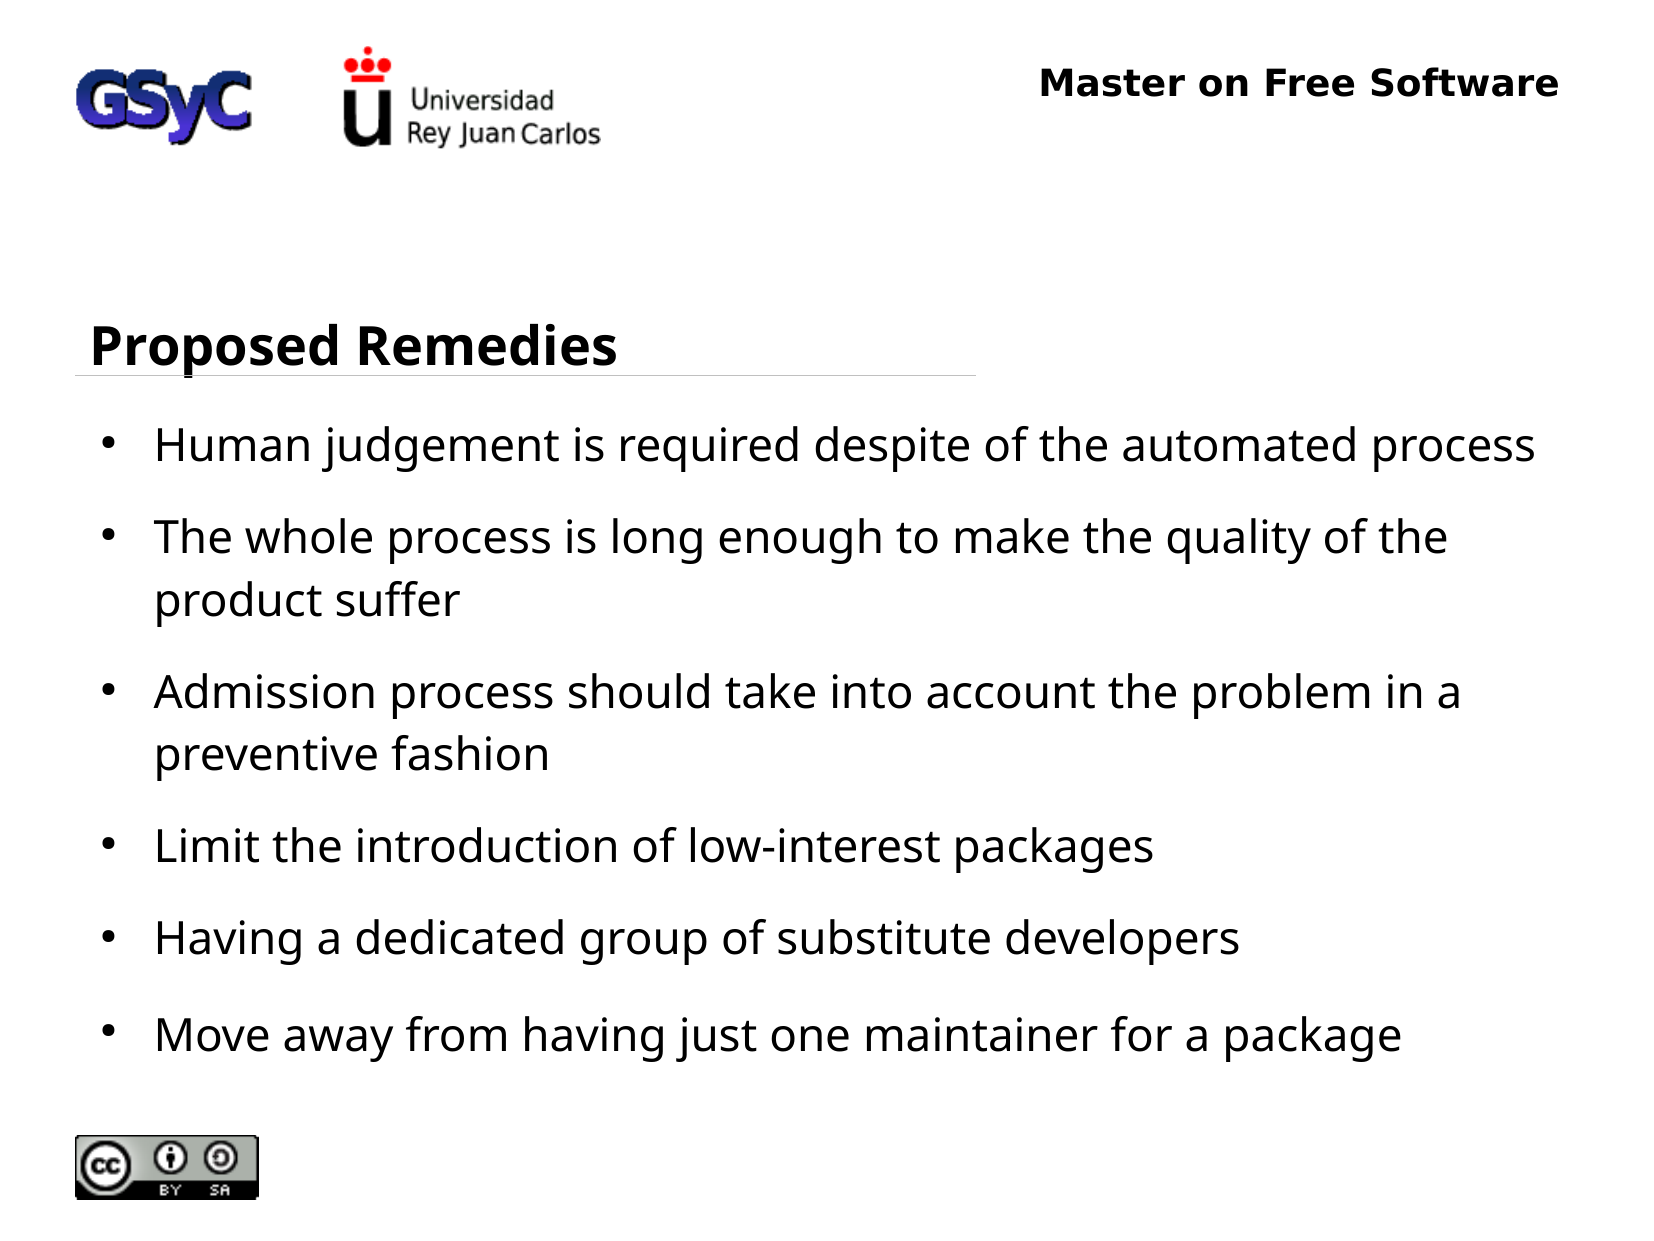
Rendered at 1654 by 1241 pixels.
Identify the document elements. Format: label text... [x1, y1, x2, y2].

picture [75, 1163, 259, 1200]
text_box [75, 412, 1576, 1163]
text_box Proposed Remedies [75, 300, 1538, 381]
picture [75, 46, 601, 150]
list Human judgement is required despite of the automated process The whole process is long enough to make the quality of the product suffer Admission process should take into account the problem in a preventive fashion Limit the introduction of low-interest packages Having a dedicated group of substitute developers Move away from having just one maintainer for a package [82, 412, 1571, 1109]
